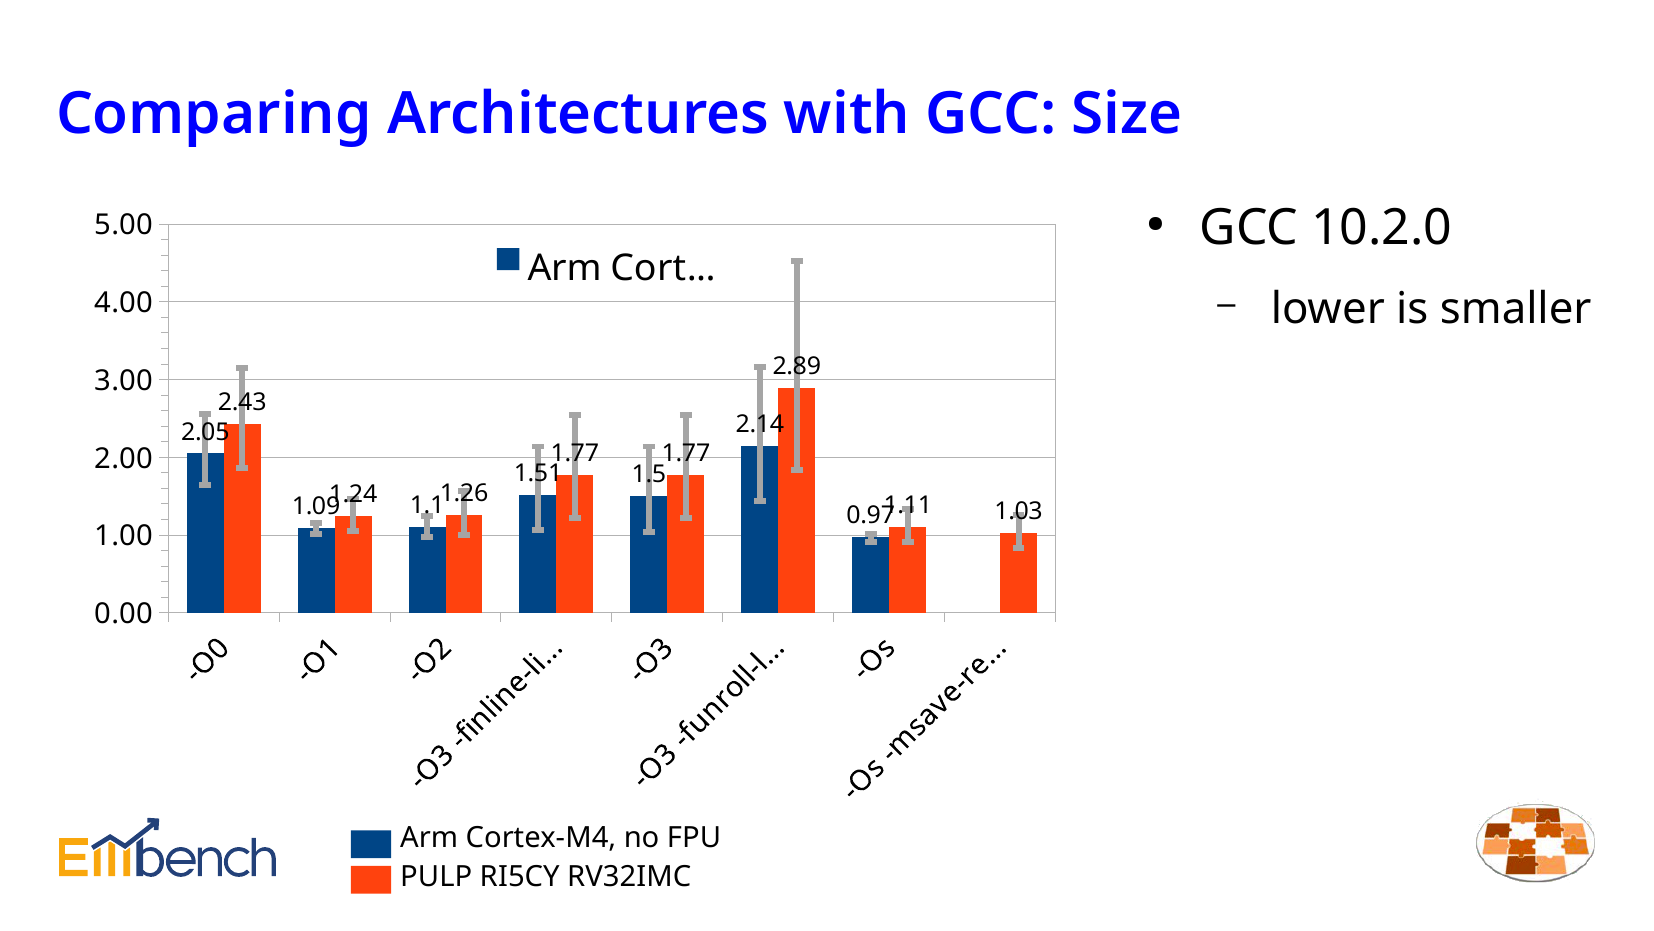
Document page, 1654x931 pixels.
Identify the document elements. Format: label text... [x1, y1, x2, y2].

text_box [350, 830, 392, 859]
title Comparing Architectures with GCC: Size [56, 59, 1597, 163]
text_box [350, 865, 392, 894]
picture [1476, 809, 1595, 883]
chart [56, 190, 1129, 809]
text_box Arm Cortex-M4, no FPU PULP RI5CY RV32IMC [385, 808, 1123, 910]
list GCC 10.2.0 lower is smaller [1129, 190, 1598, 809]
